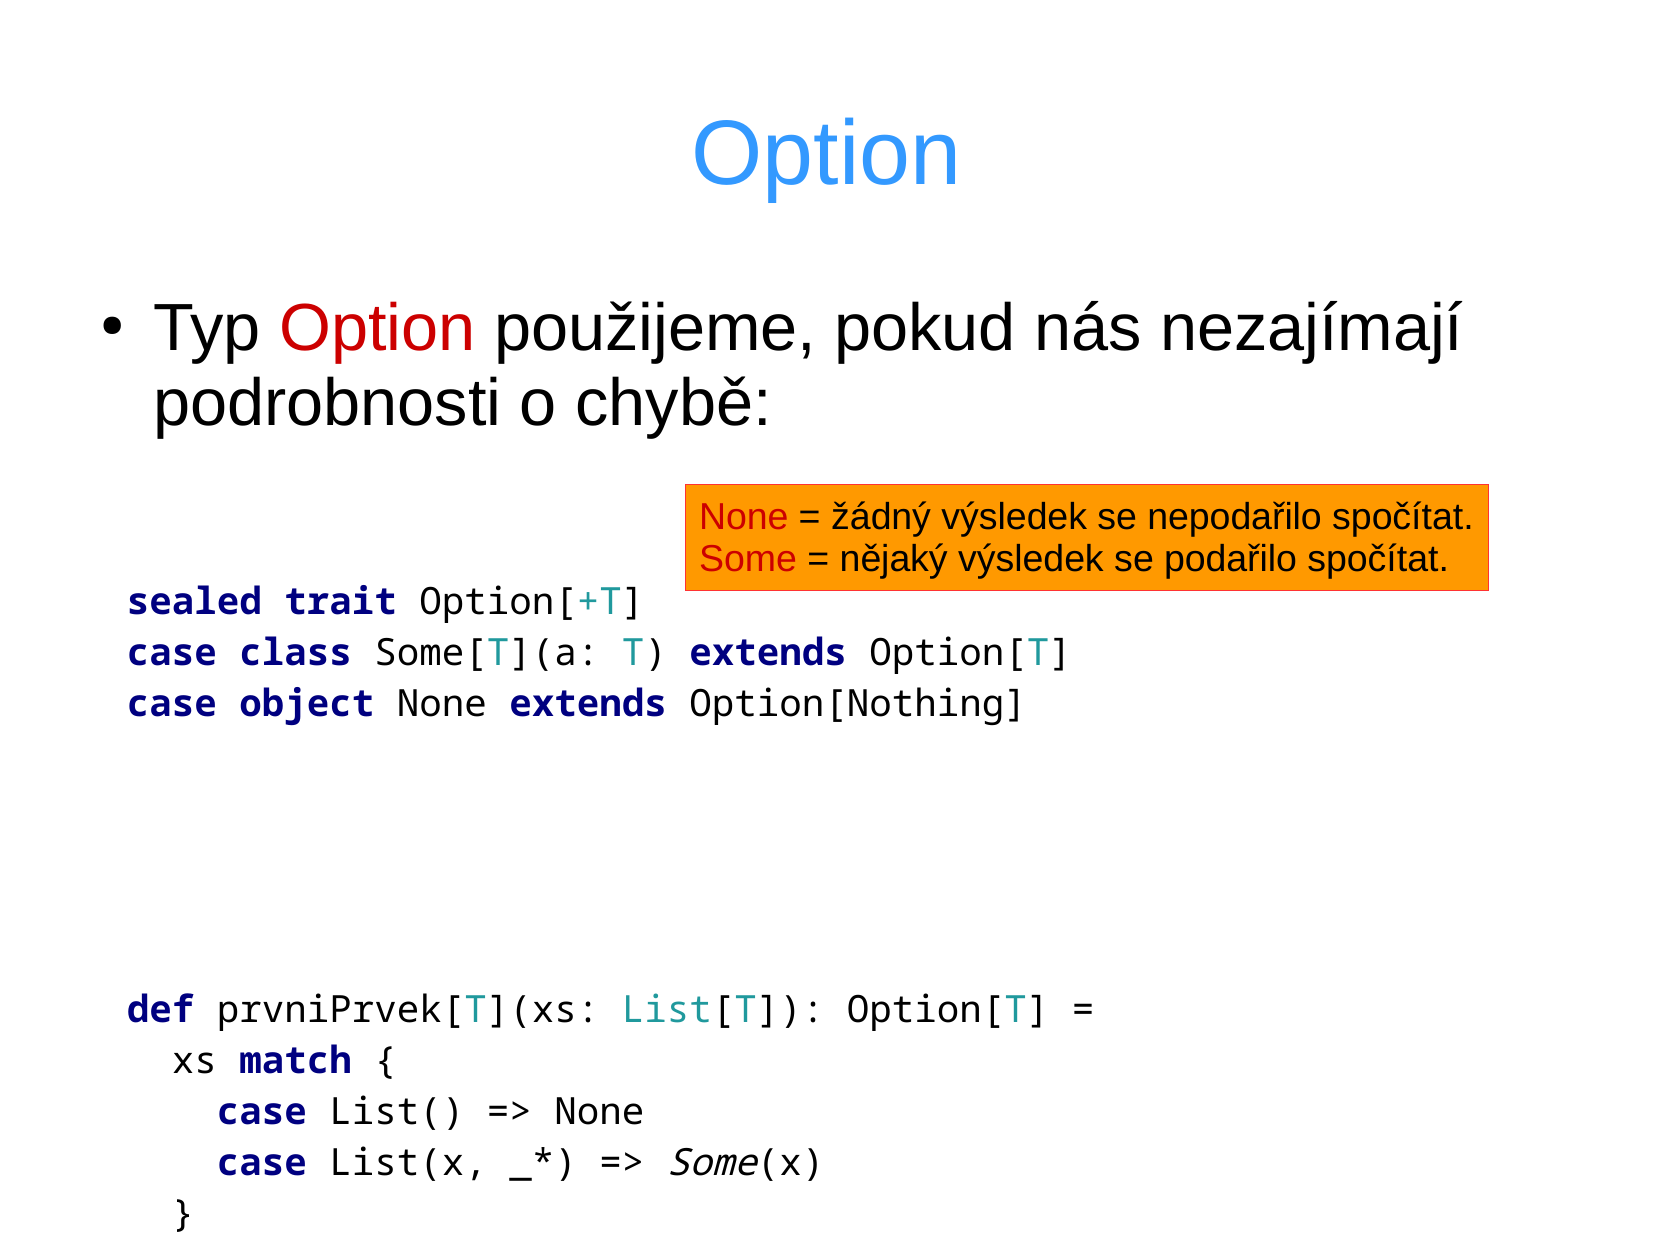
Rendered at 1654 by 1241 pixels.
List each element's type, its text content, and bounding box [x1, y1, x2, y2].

text_box None = žádný výsledek se nepodařilo spočítat. Some = nějaký výsledek se podařilo spočítat. [685, 484, 1489, 591]
title Option [82, 49, 1571, 257]
text_box sealed trait Option[+T] case class Some[T](a: T) extends Option[T] case object None extends Option[Nothing] def prvniPrvek[T](xs: List[T]): Option[T] = xs match { case List() => None case List(x, _*) => Some(x) } [112, 566, 1400, 1154]
list Typ Option použijeme, pokud nás nezajímají podrobnosti o chybě: [82, 290, 1571, 1010]
